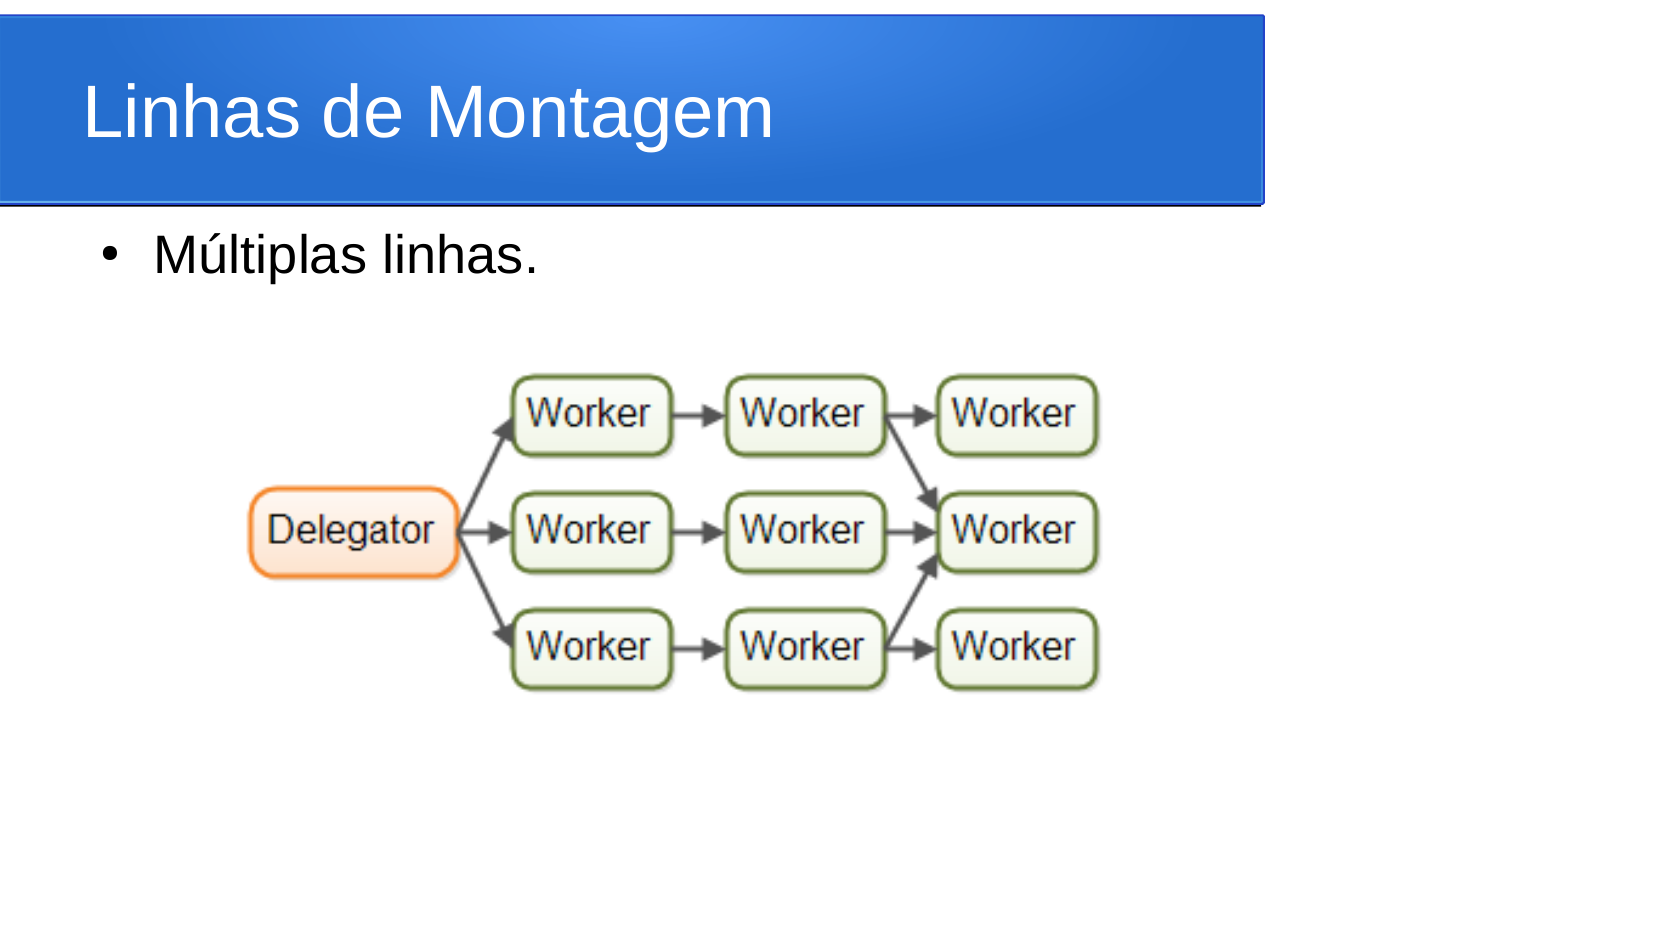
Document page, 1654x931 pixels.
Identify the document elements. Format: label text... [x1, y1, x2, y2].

title Linhas de Montagem [82, 35, 1235, 189]
picture [238, 335, 1110, 736]
list Múltiplas linhas. [82, 224, 1571, 764]
